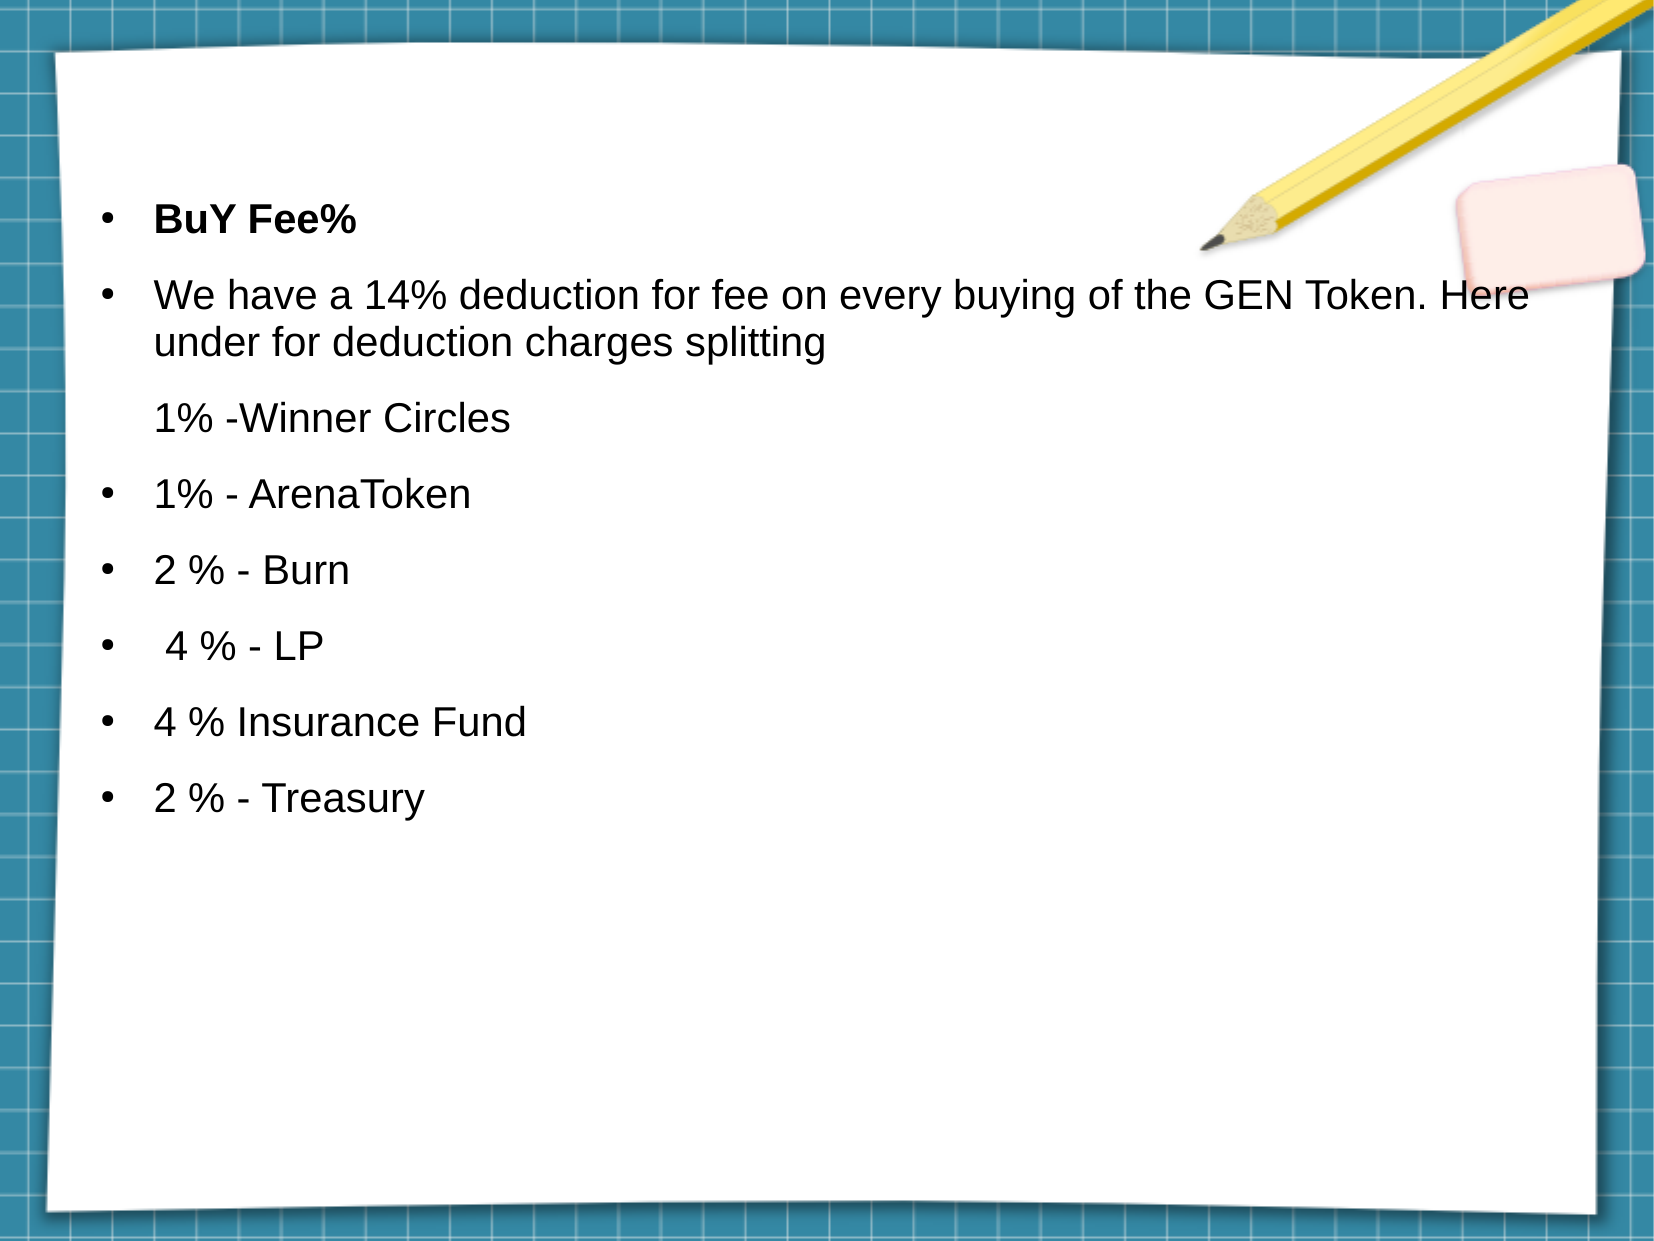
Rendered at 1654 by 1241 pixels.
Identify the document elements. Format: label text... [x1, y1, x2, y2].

list BuY Fee% We have a 14% deduction for fee on every buying of the GEN Token. Here under for deduction charges splitting 1% -Winner Circles 1% - ArenaToken 2 % - Burn 4 % - LP 4 % Insurance Fund 2 % - Treasury [82, 120, 1571, 1141]
picture [0, 0, 1654, 1241]
